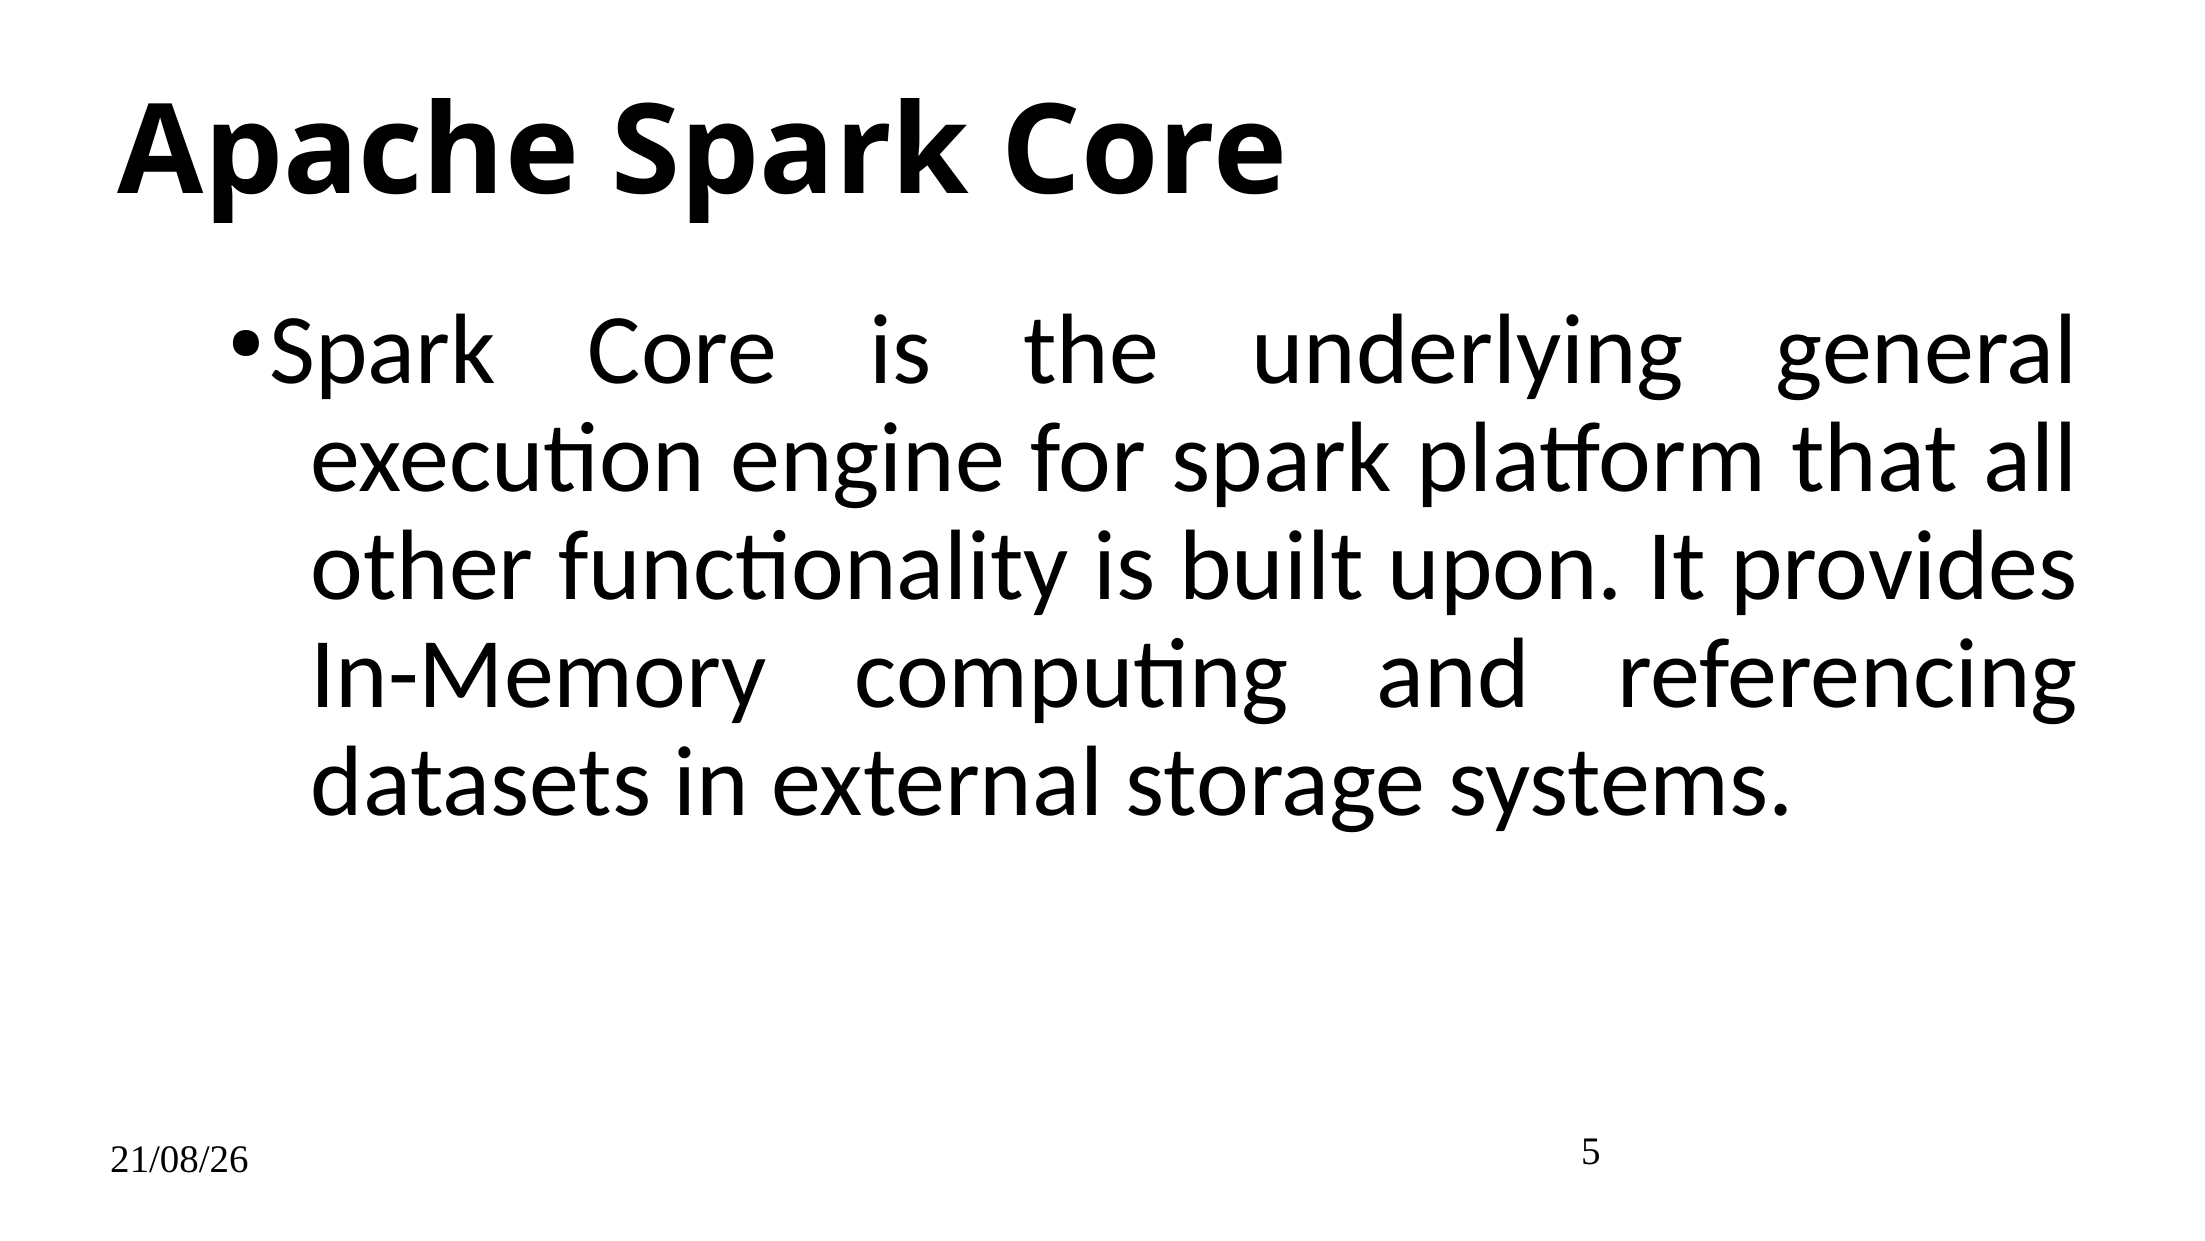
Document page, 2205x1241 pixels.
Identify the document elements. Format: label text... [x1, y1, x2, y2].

title Apache Spark Core [102, 49, 1985, 257]
text_box [1580, 1127, 2095, 1241]
text_box 25-11-2022 [110, 1133, 624, 1241]
list Spark Core is the underlying general execution engine for spark platform that all other functionality is built upon. It provides In-Memory computing and referencing datasets in external storage systems. [213, 290, 2095, 1127]
